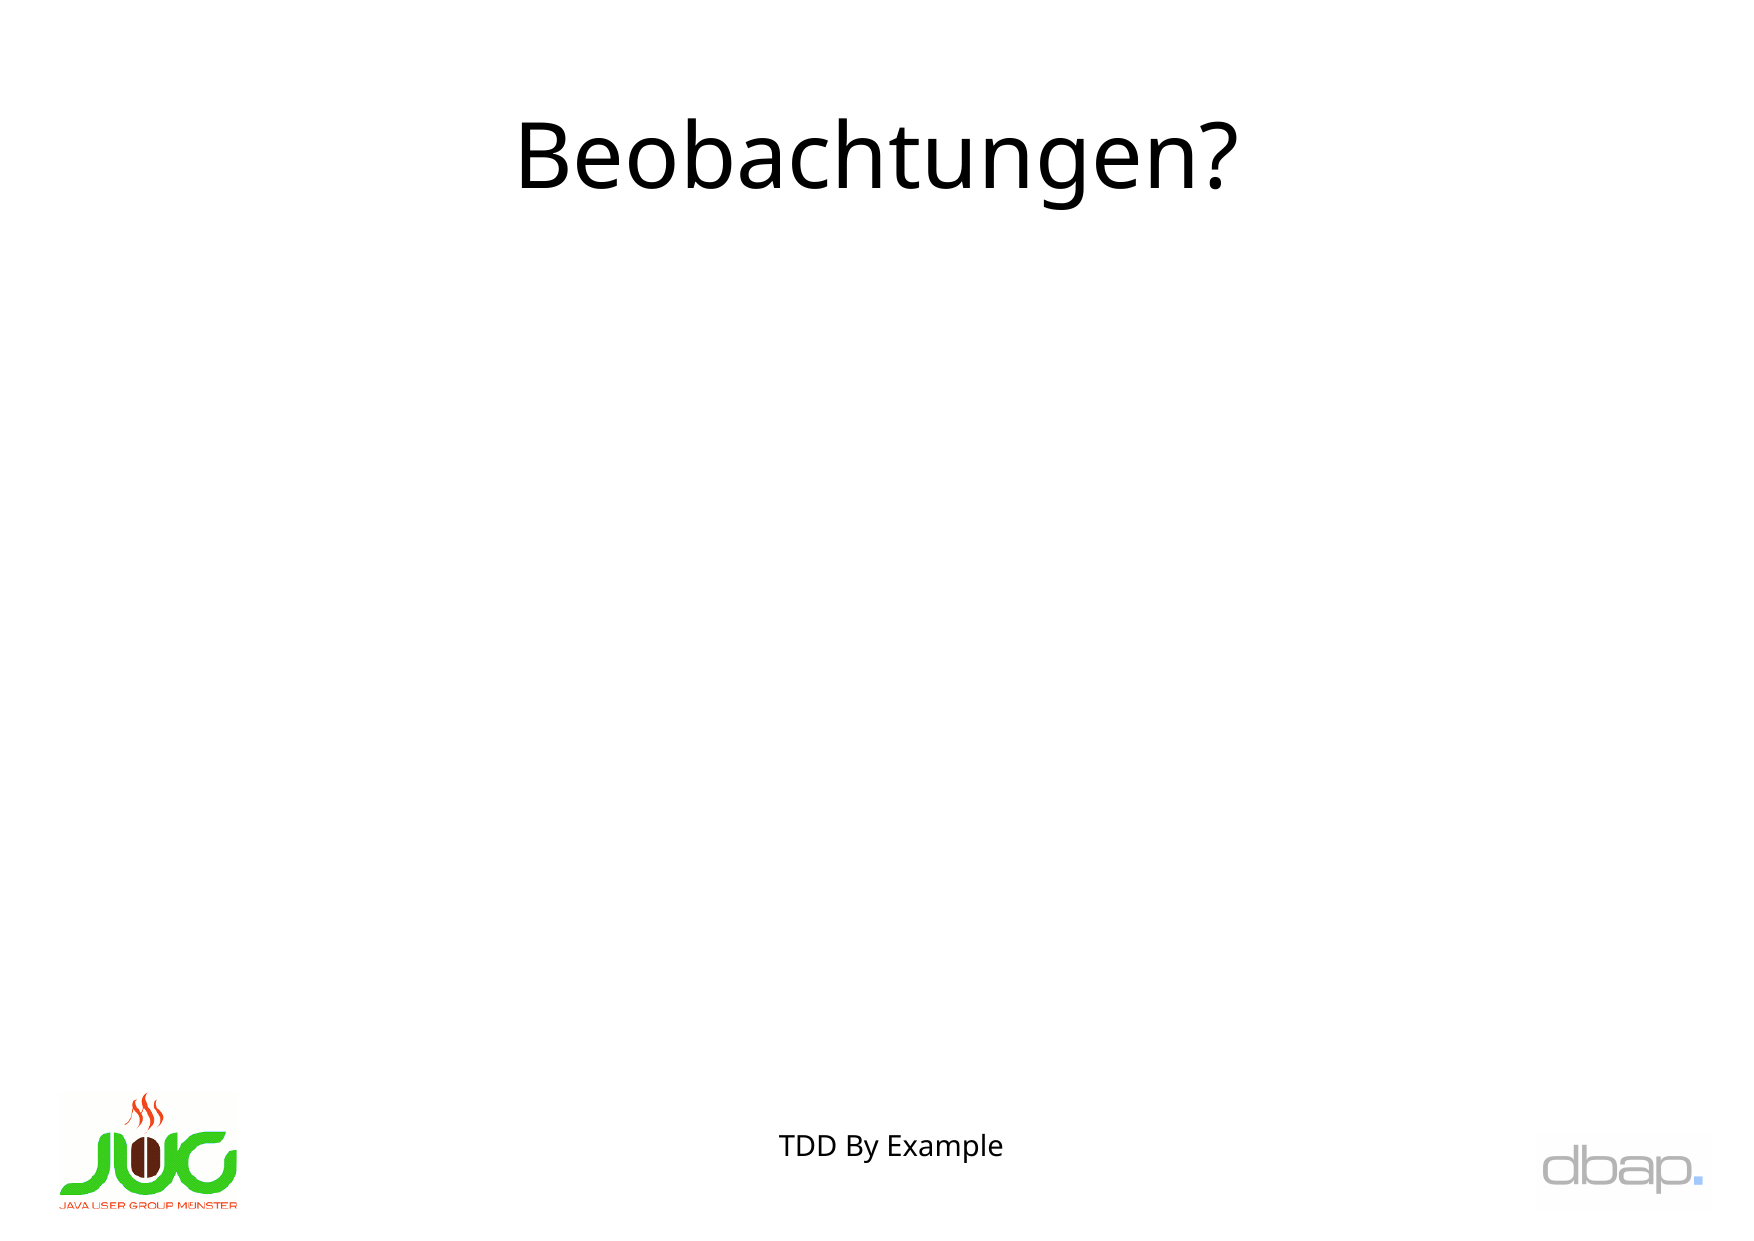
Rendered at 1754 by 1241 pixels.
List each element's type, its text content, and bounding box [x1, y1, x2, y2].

title Beobachtungen? [87, 49, 1667, 257]
picture [1535, 1133, 1713, 1211]
picture [59, 1092, 237, 1209]
